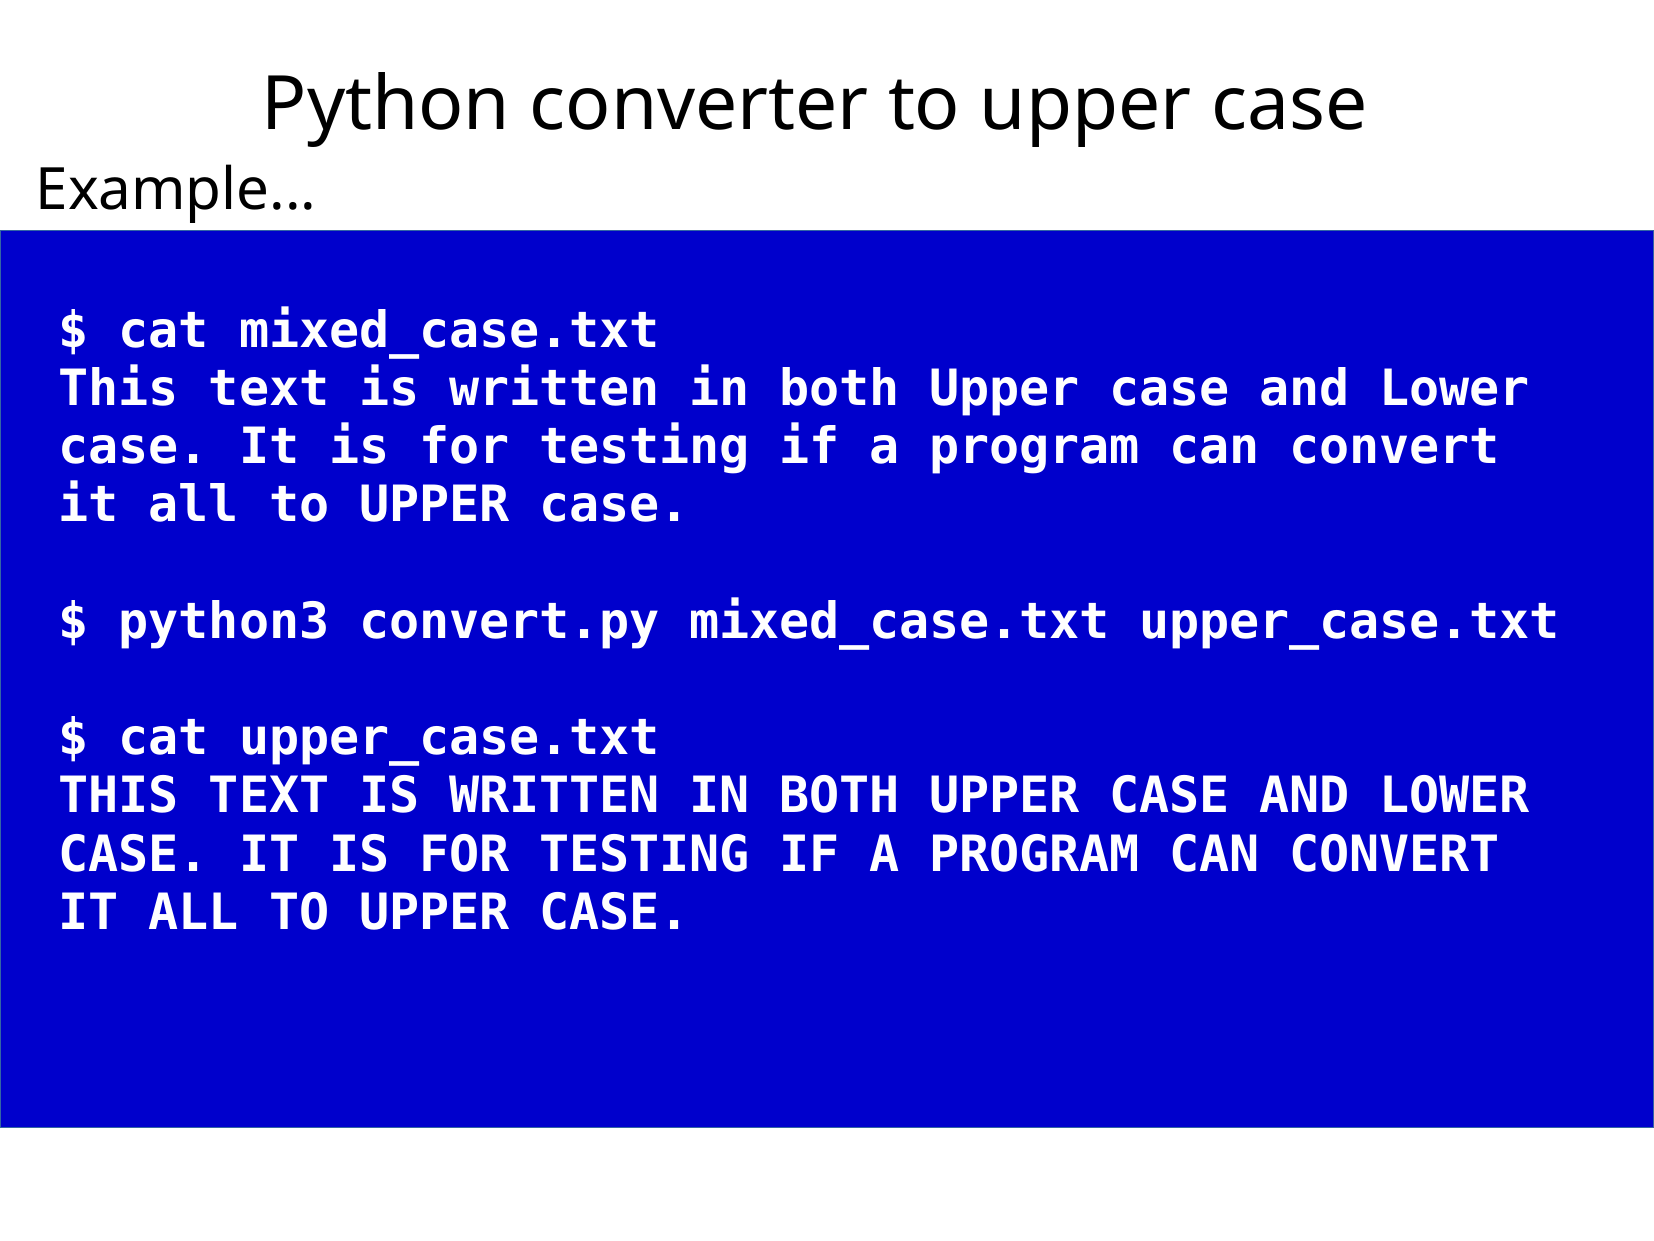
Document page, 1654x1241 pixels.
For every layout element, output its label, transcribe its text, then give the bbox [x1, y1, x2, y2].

text_box $ cat mixed_case.txt This text is written in both Upper case and Lower case. It is for testing if a program can convert it all to UPPER case. $ python3 convert.py mixed_case.txt upper_case.txt $ cat upper_case.txt THIS TEXT IS WRITTEN IN BOTH UPPER CASE AND LOWER CASE. IT IS FOR TESTING IF A PROGRAM CAN CONVERT IT ALL TO UPPER CASE. [0, 230, 1654, 1128]
title Python converter to upper case [70, 59, 1560, 142]
text_box Example... [35, 147, 1630, 225]
